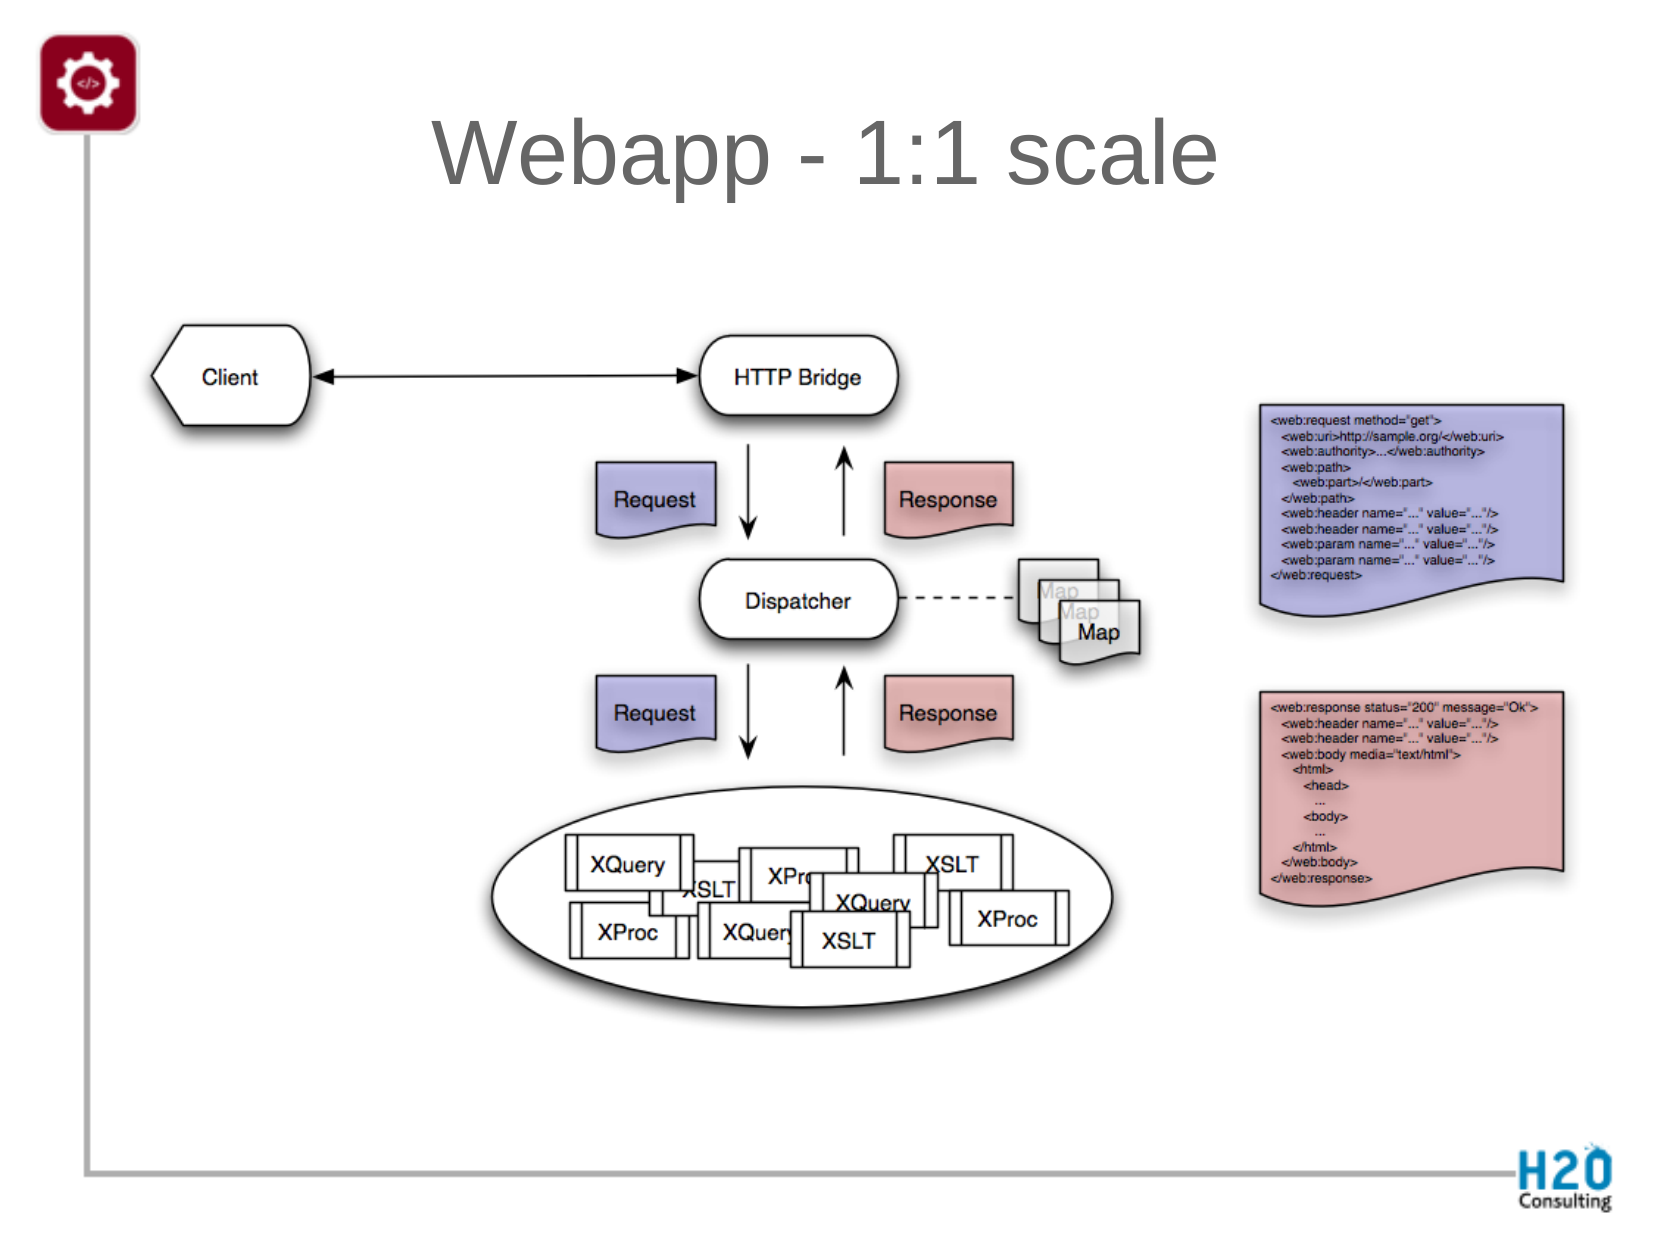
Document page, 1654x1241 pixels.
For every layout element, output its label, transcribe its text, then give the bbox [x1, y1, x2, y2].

title Webapp - 1:1 scale [82, 56, 1571, 250]
picture [0, 0, 1654, 1241]
